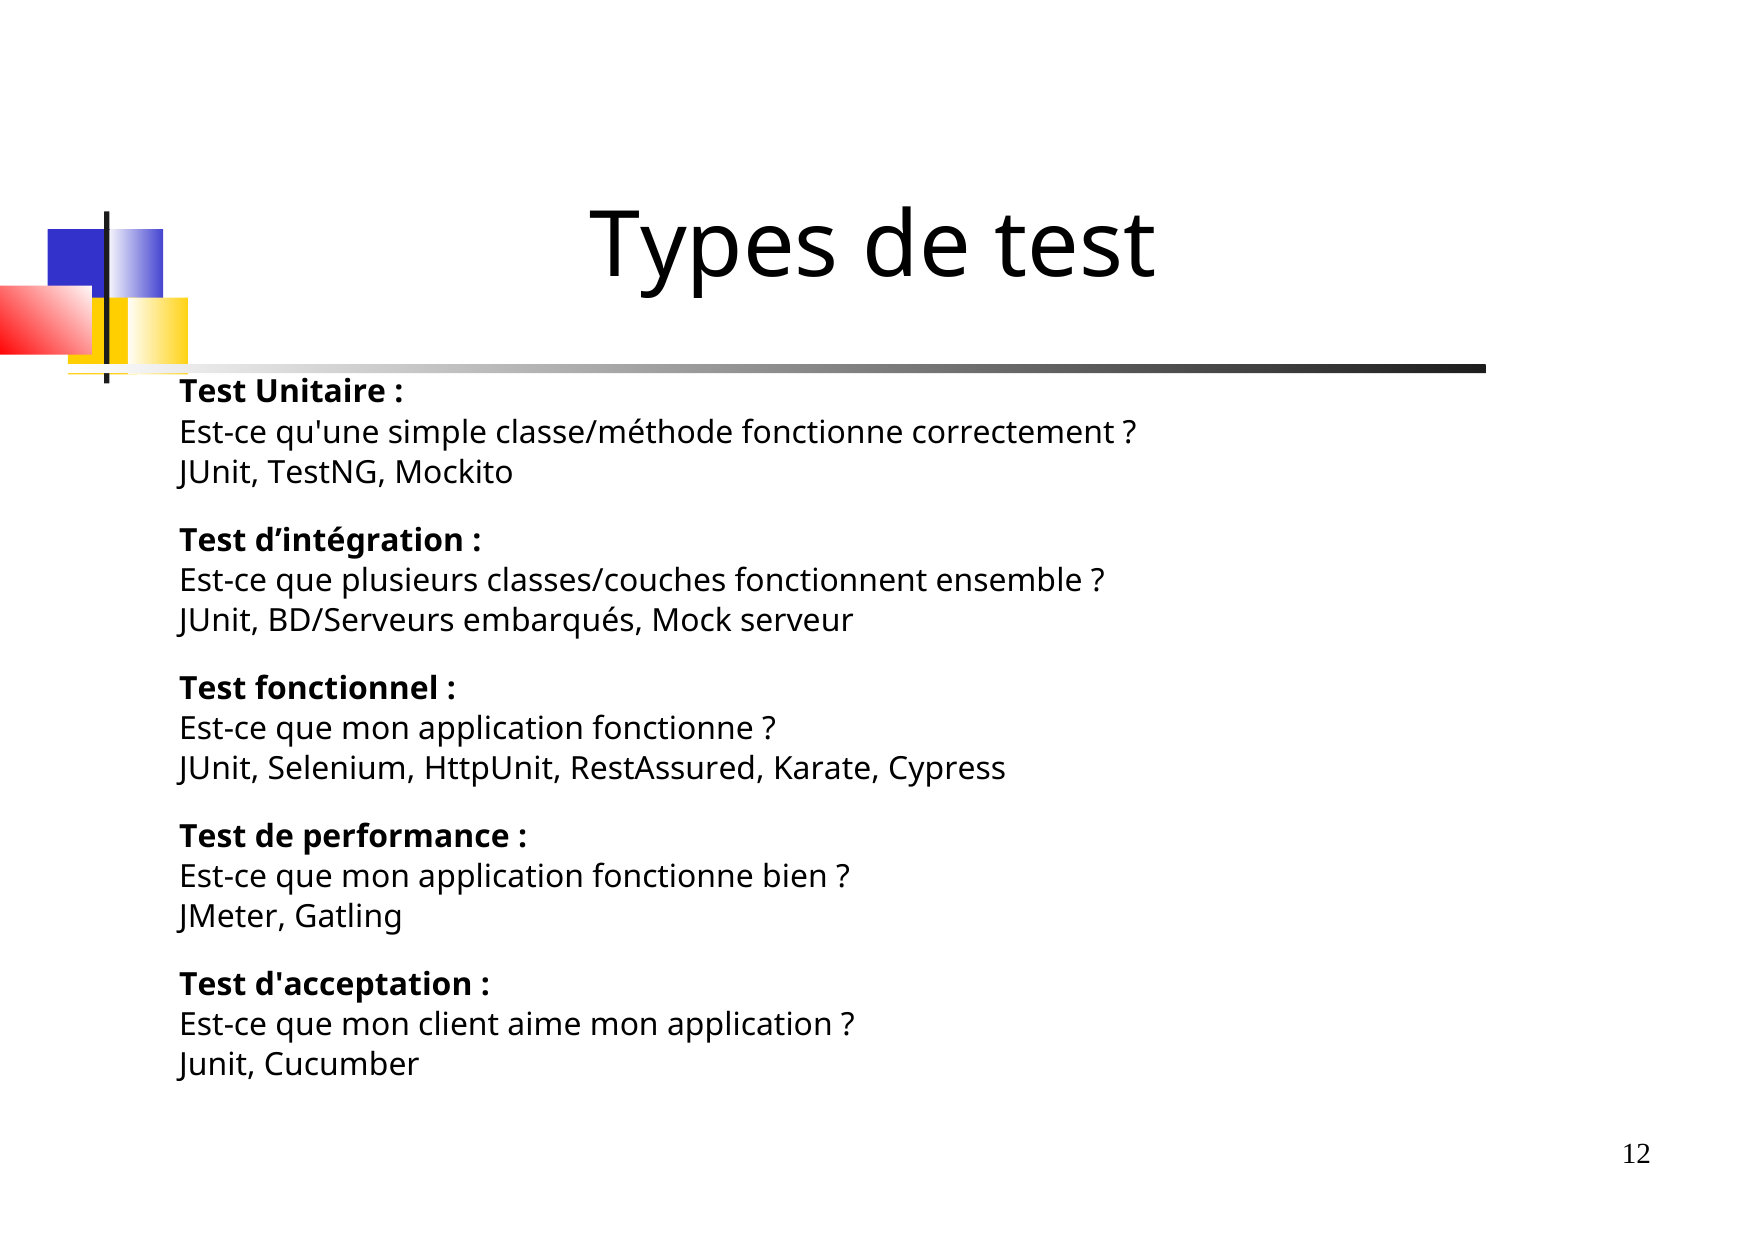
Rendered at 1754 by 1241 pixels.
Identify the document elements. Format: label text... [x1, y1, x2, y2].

title Types de test [179, 139, 1567, 351]
list Test Unitaire : Est-ce qu'une simple classe/méthode fonctionne correctement ? JUnit, TestNG, Mockito Test d’intégration : Est-ce que plusieurs classes/couches fonctionnent ensemble ? JUnit, BD/Serveurs embarqués, Mock serveur Test fonctionnel : Est-ce que mon application fonctionne ? JUnit, Selenium, HttpUnit, RestAssured, Karate, Cypress Test de performance : Est-ce que mon application fonctionne bien ? JMeter, Gatling Test d'acceptation : Est-ce que mon client aime mon application ? Junit, Cucumber [179, 371, 1567, 1091]
